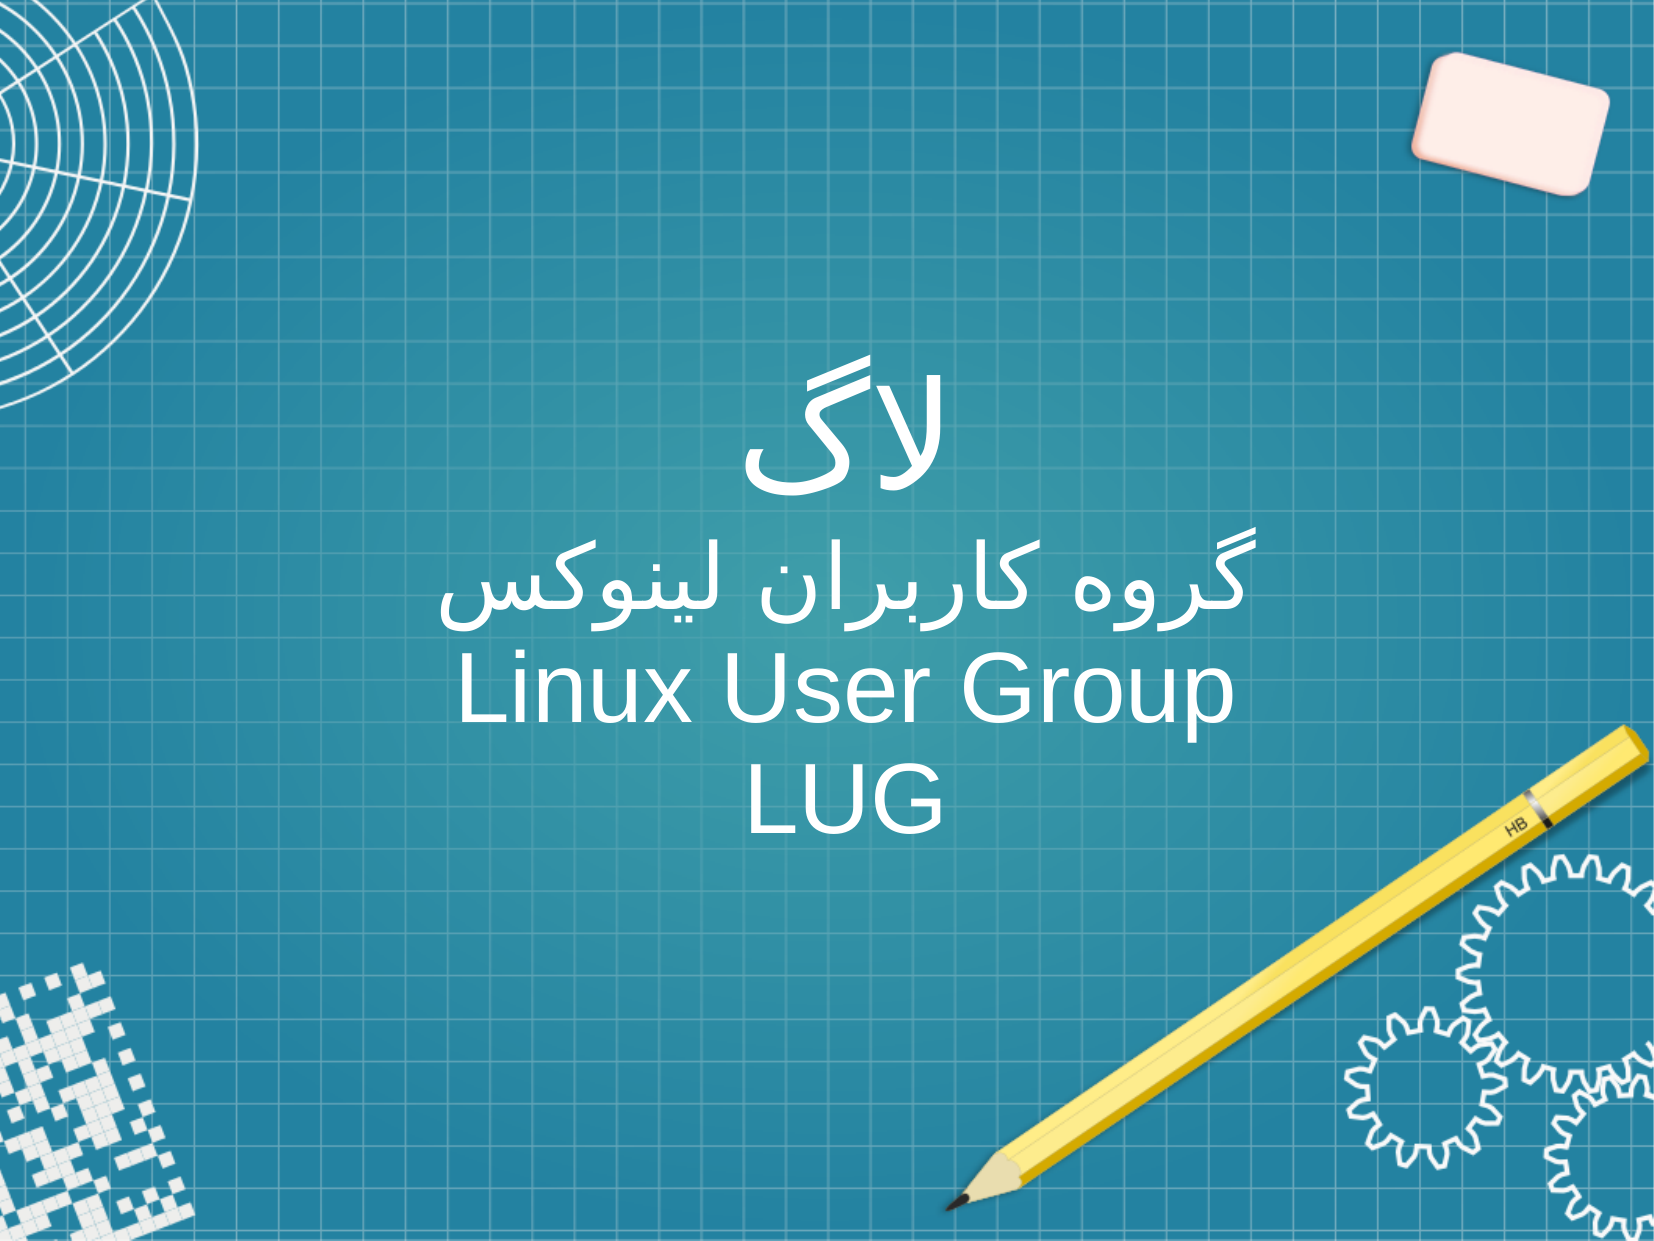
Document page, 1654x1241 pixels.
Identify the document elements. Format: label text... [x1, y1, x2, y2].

text_box لاگ گروه کاربران لینوکس Linux User Group LUG [101, 350, 1591, 856]
picture [0, 0, 1654, 1241]
